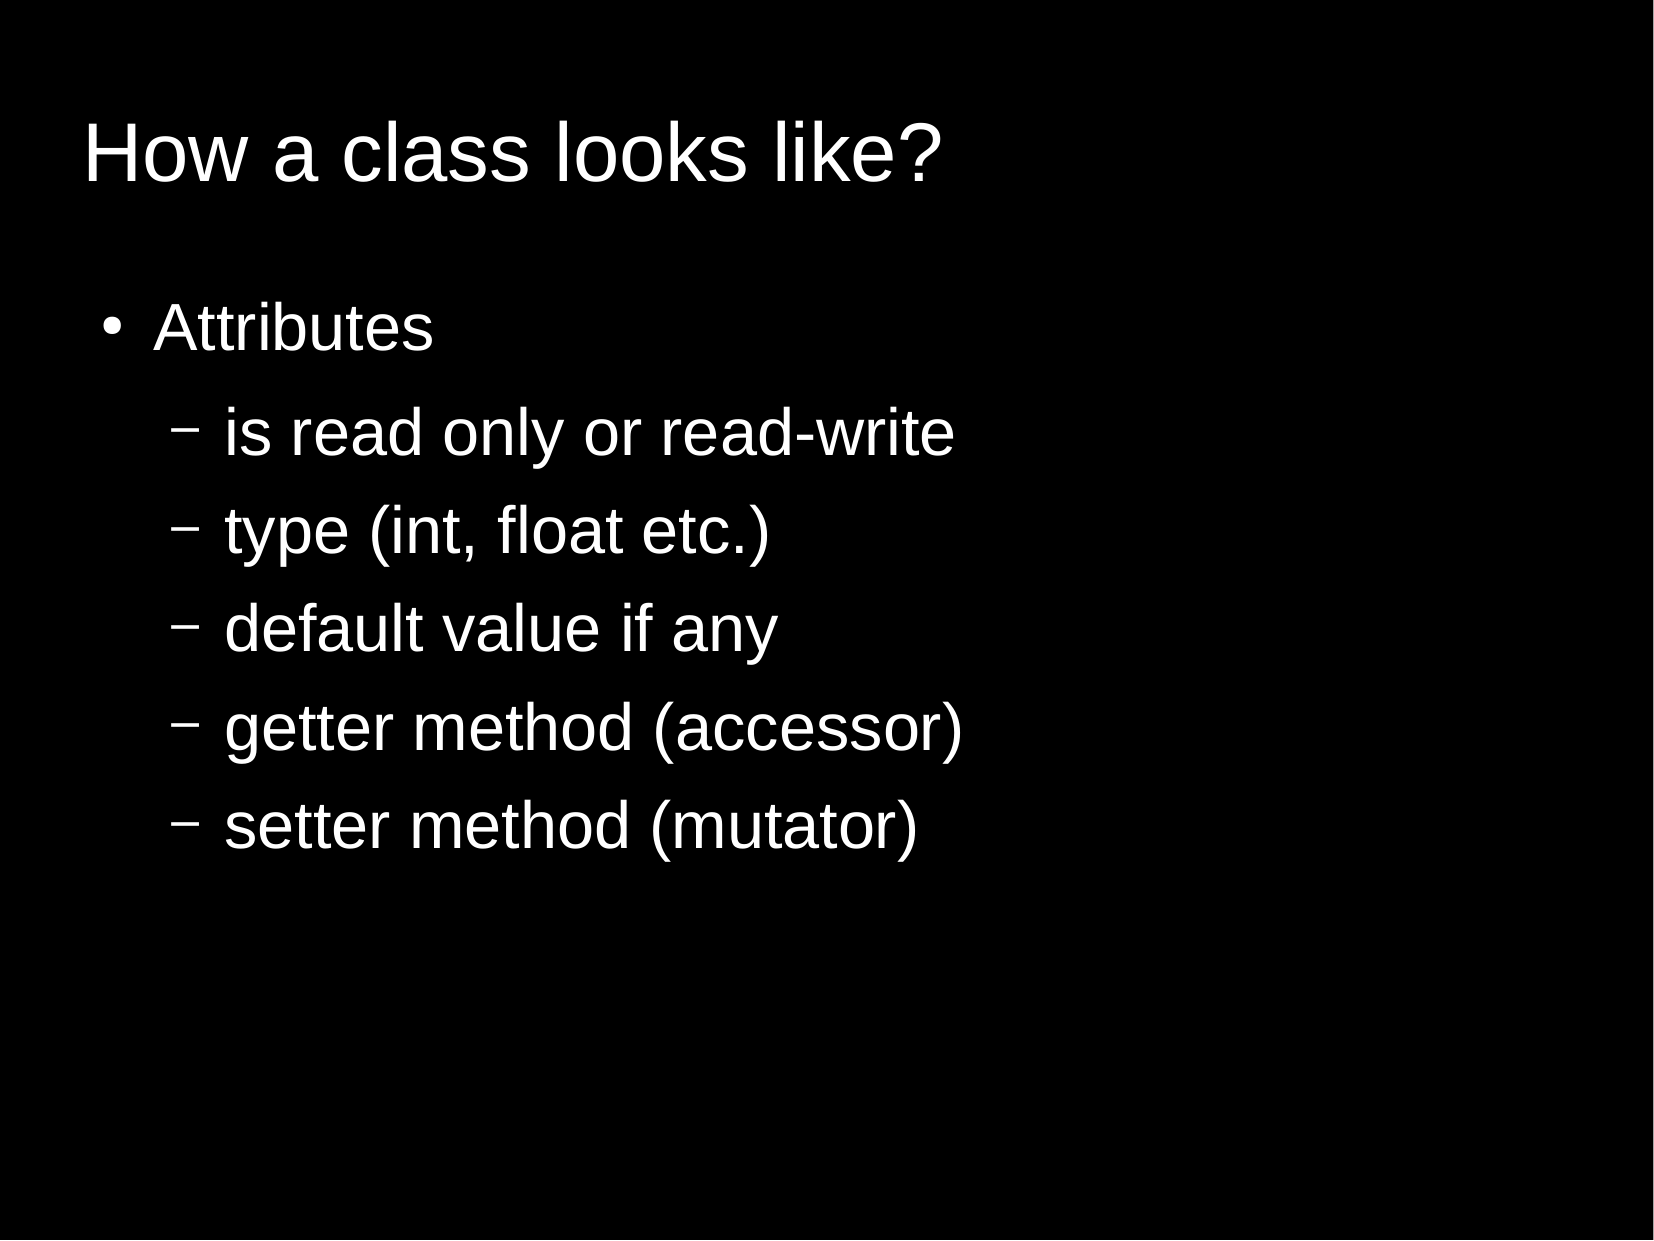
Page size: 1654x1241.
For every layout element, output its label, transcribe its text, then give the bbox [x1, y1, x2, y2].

list Attributes is read only or read-write type (int, float etc.) default value if any getter method (accessor) setter method (mutator) [82, 290, 1538, 1010]
title How a class looks like? [82, 49, 1571, 257]
